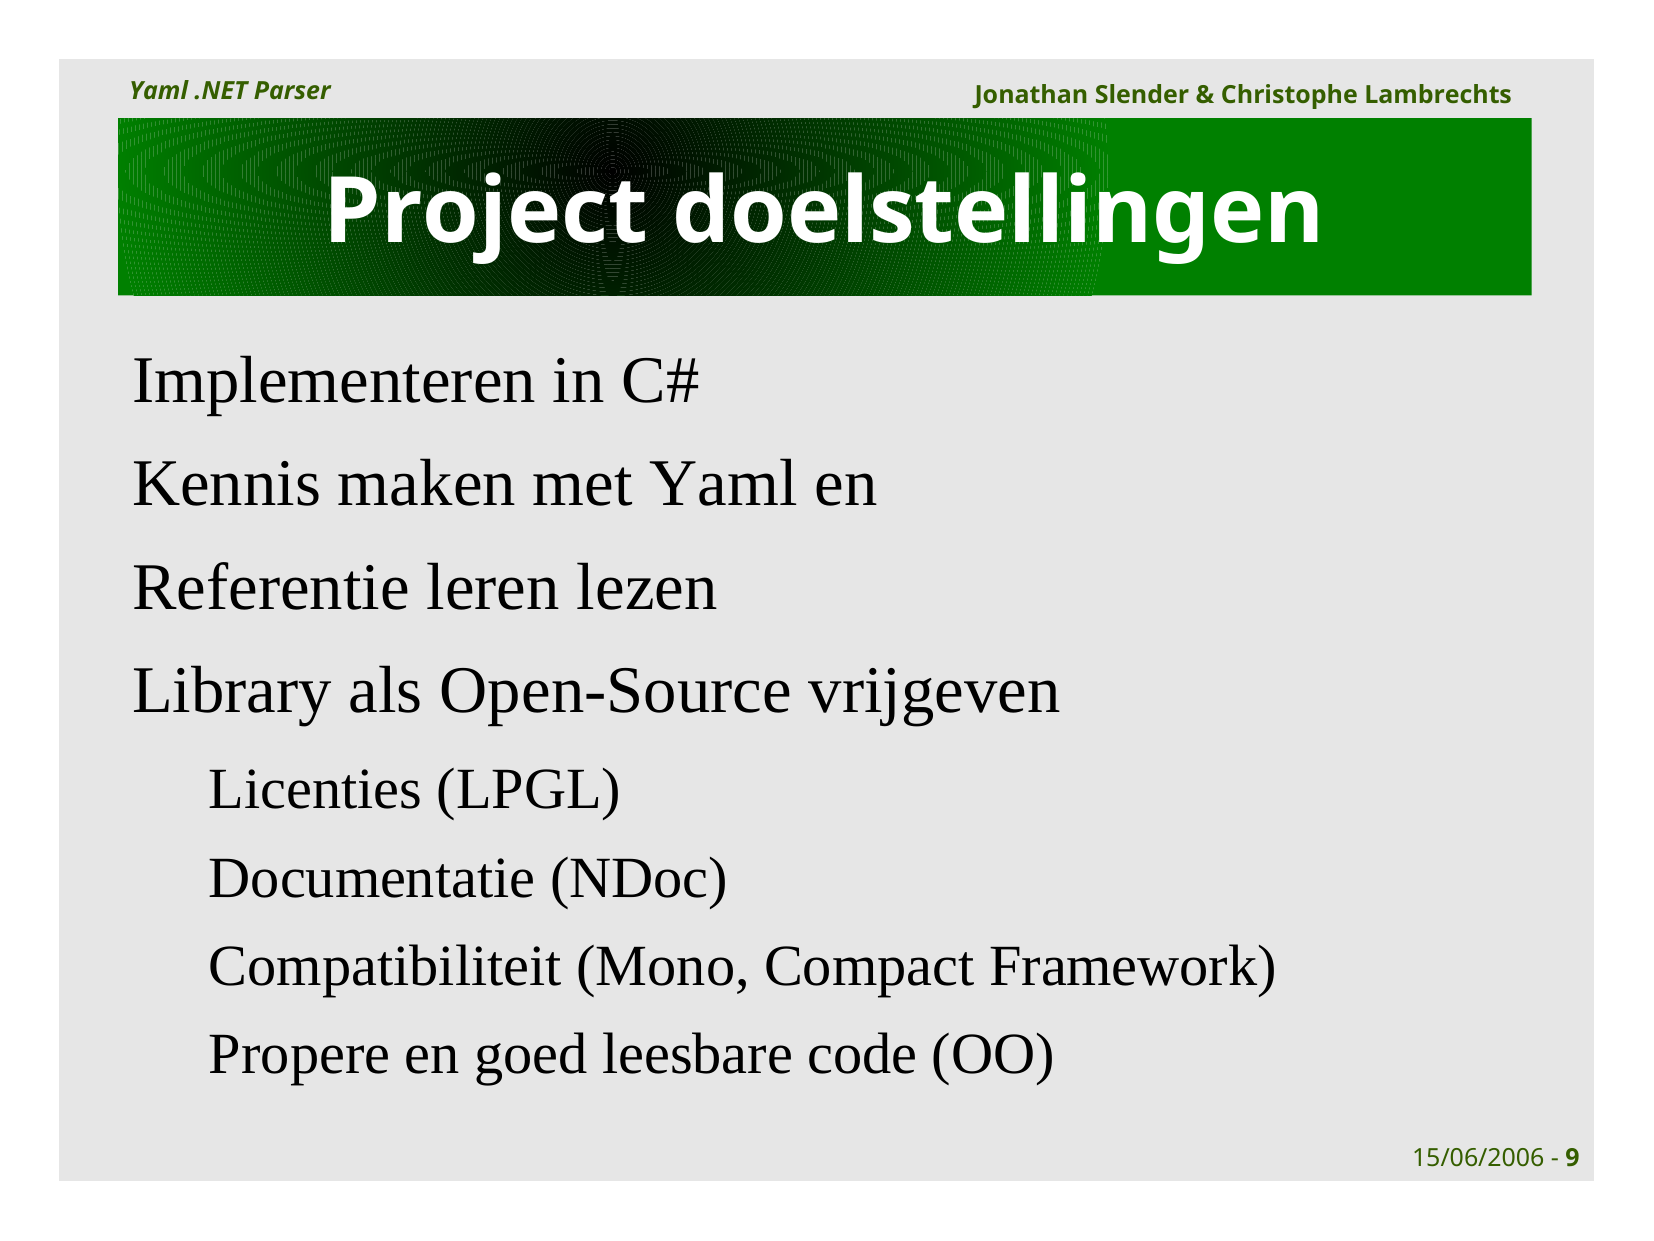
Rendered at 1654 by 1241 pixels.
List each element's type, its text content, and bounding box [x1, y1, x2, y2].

title Project doelstellingen [118, 118, 1532, 296]
list Implementeren in C# Kennis maken met Yaml en Referentie leren lezen Library als Open-Source vrijgeven Licenties (LPGL) Documentatie (NDoc) Compatibiliteit (Mono, Compact Framework) Propere en goed leesbare code (OO) [114, 342, 1528, 1090]
